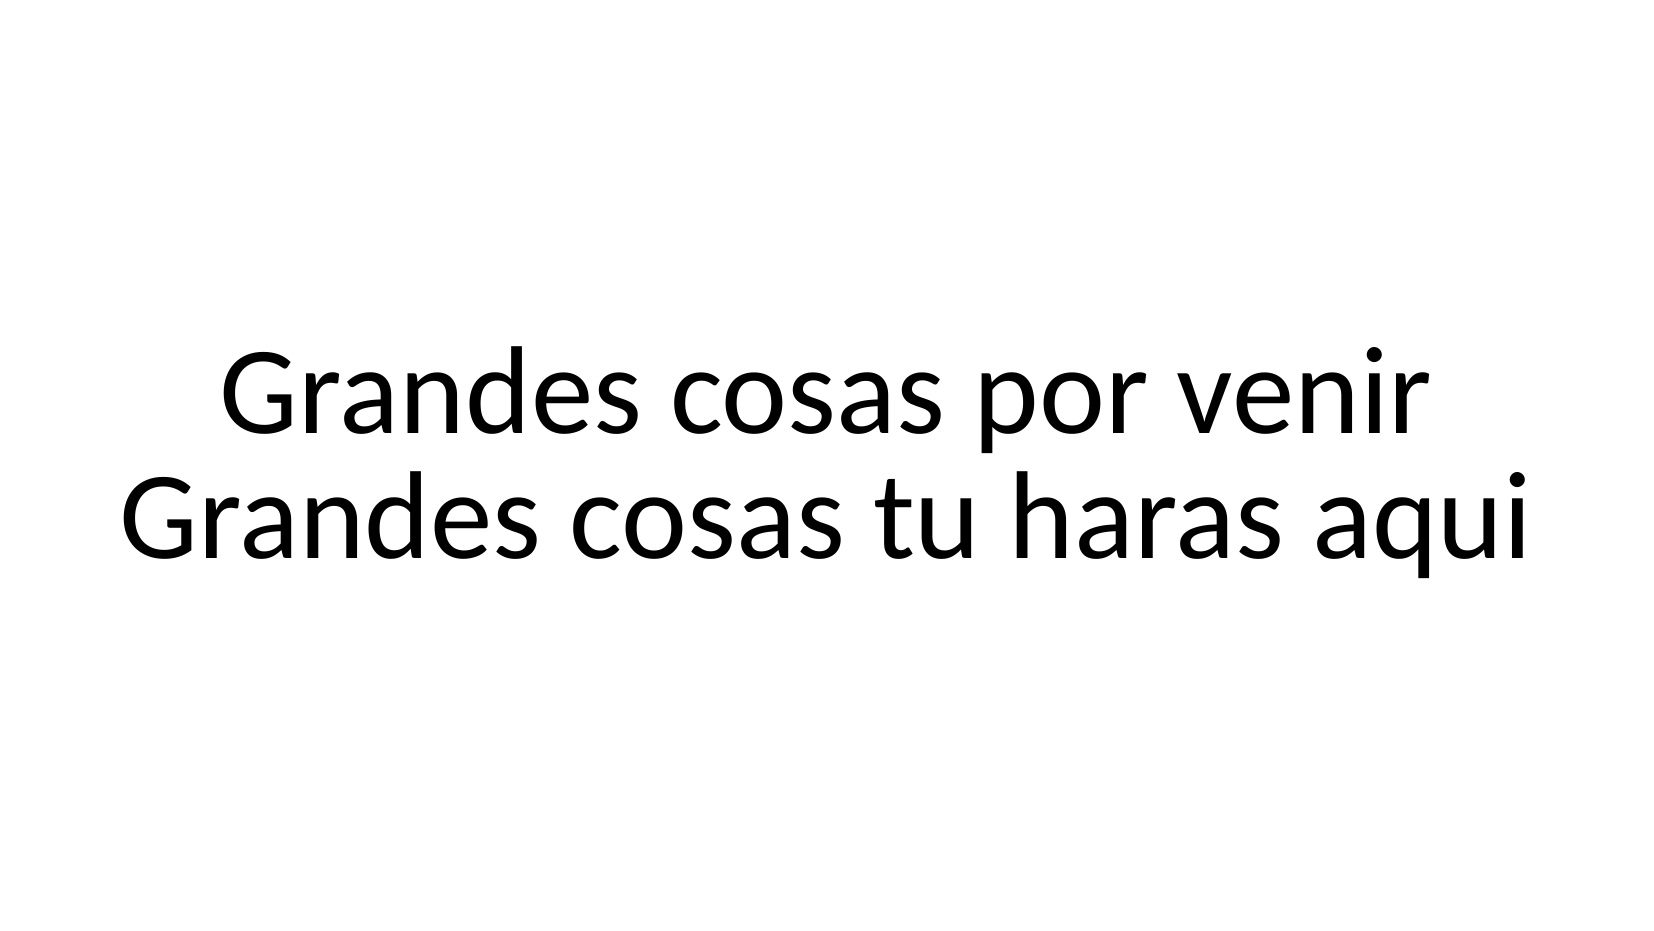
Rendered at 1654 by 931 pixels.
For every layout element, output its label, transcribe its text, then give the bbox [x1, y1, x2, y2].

title Grandes cosas por venir Grandes cosas tu haras aqui [0, 0, 1654, 931]
